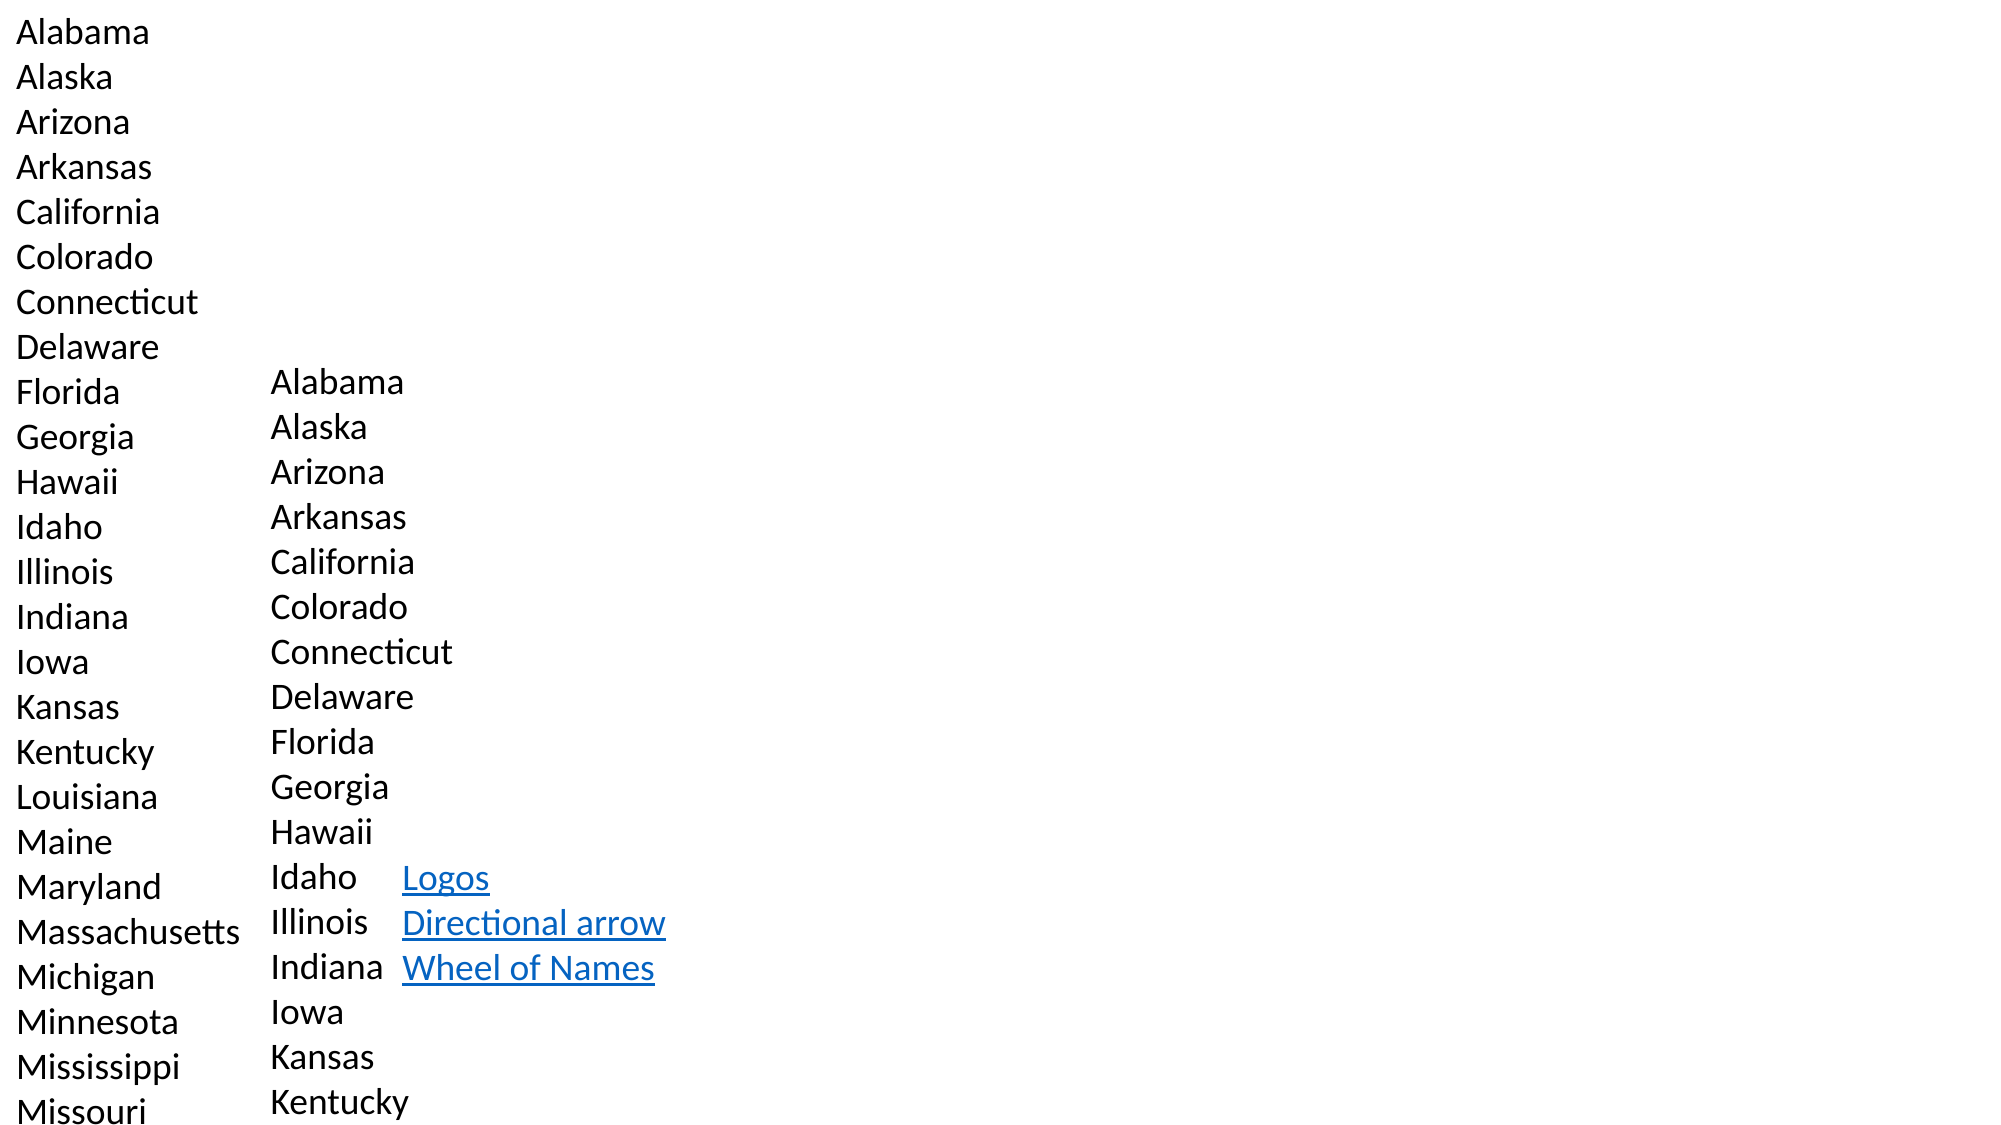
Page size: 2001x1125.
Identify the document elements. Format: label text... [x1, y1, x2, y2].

text_box Alabama Alaska Arizona Arkansas California Colorado Connecticut Delaware Florida Georgia Hawaii Idaho Illinois Indiana Iowa Kansas Kentucky Louisiana Maine Maryland Massachusetts Michigan Minnesota Mississippi Missouri Montana Nebraska Nevada New Hampshire New Jersey New Mexico New York North Carolina North Dakota Ohio Oklahoma Oregon Pennsylvania Rhode Island South Carolina South Dakota Tennessee Texas Utah Vermont Virginia Washington West Virginia Wisconsin Wyoming [255, 349, 2000, 1125]
text_box Logos Directional arrow Wheel of Names [387, 845, 682, 996]
text_box Alabama Alaska Arizona Arkansas California Colorado Connecticut Delaware Florida Georgia Hawaii Idaho Illinois Indiana Iowa Kansas Kentucky Louisiana Maine Maryland Massachusetts Michigan Minnesota Mississippi Missouri Montana Nebraska Nevada New Hampshire New Jersey New Mexico New York North Carolina North Dakota Ohio Oklahoma Oregon Pennsylvania Rhode Island South Carolina South Dakota Tennessee Texas Utah Vermont Virginia Washington West Virginia Wisconsin Wyoming [1, 0, 308, 1125]
